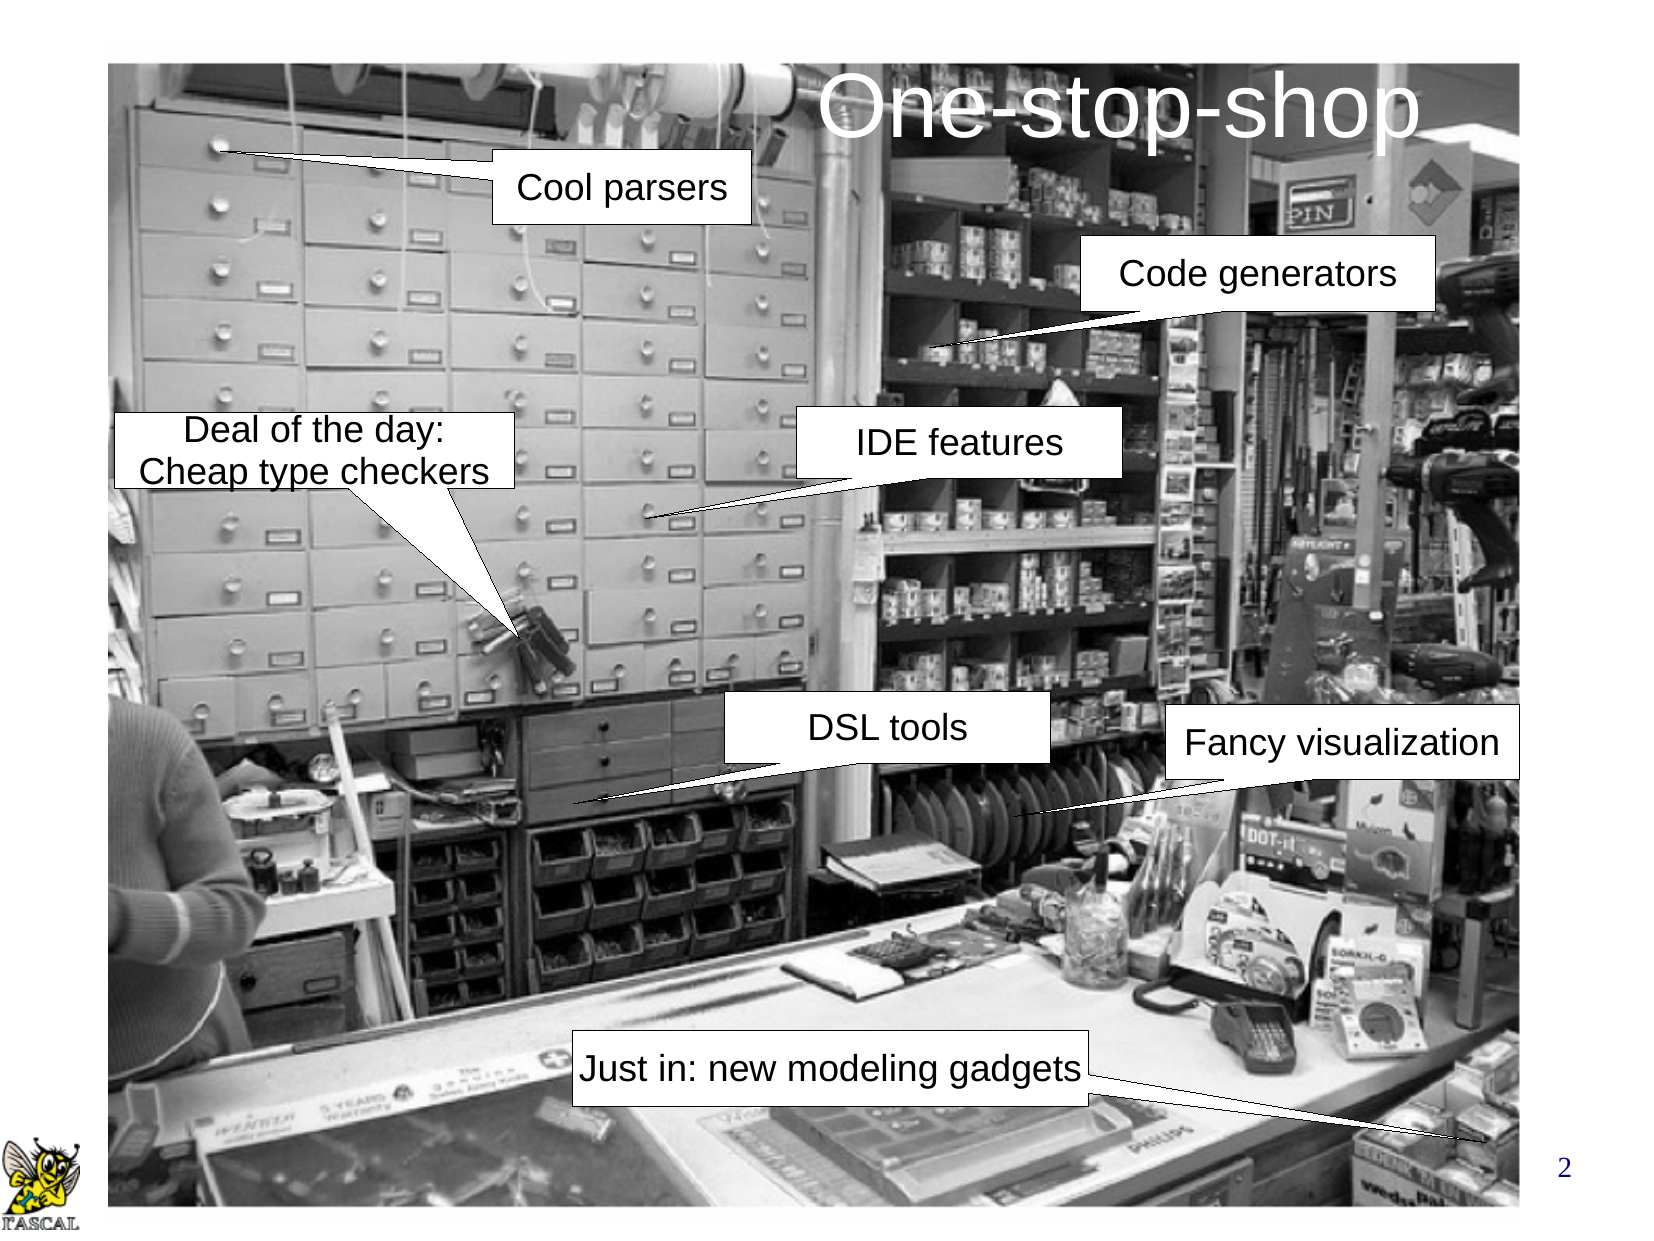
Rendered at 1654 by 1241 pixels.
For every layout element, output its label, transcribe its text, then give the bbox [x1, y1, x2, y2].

text_box Cool parsers [220, 149, 752, 225]
text_box IDE features [645, 406, 1123, 519]
picture [108, 41, 1522, 1224]
text_box One-stop-shop [801, 47, 1438, 165]
text_box Deal of the day: Cheap type checkers [114, 412, 521, 640]
text_box Code generators [929, 235, 1436, 348]
text_box Fancy visualization [1013, 704, 1520, 817]
text_box DSL tools [573, 691, 1051, 804]
picture [1, 1137, 80, 1230]
text_box Just in: new modeling gadgets [572, 1030, 1487, 1143]
